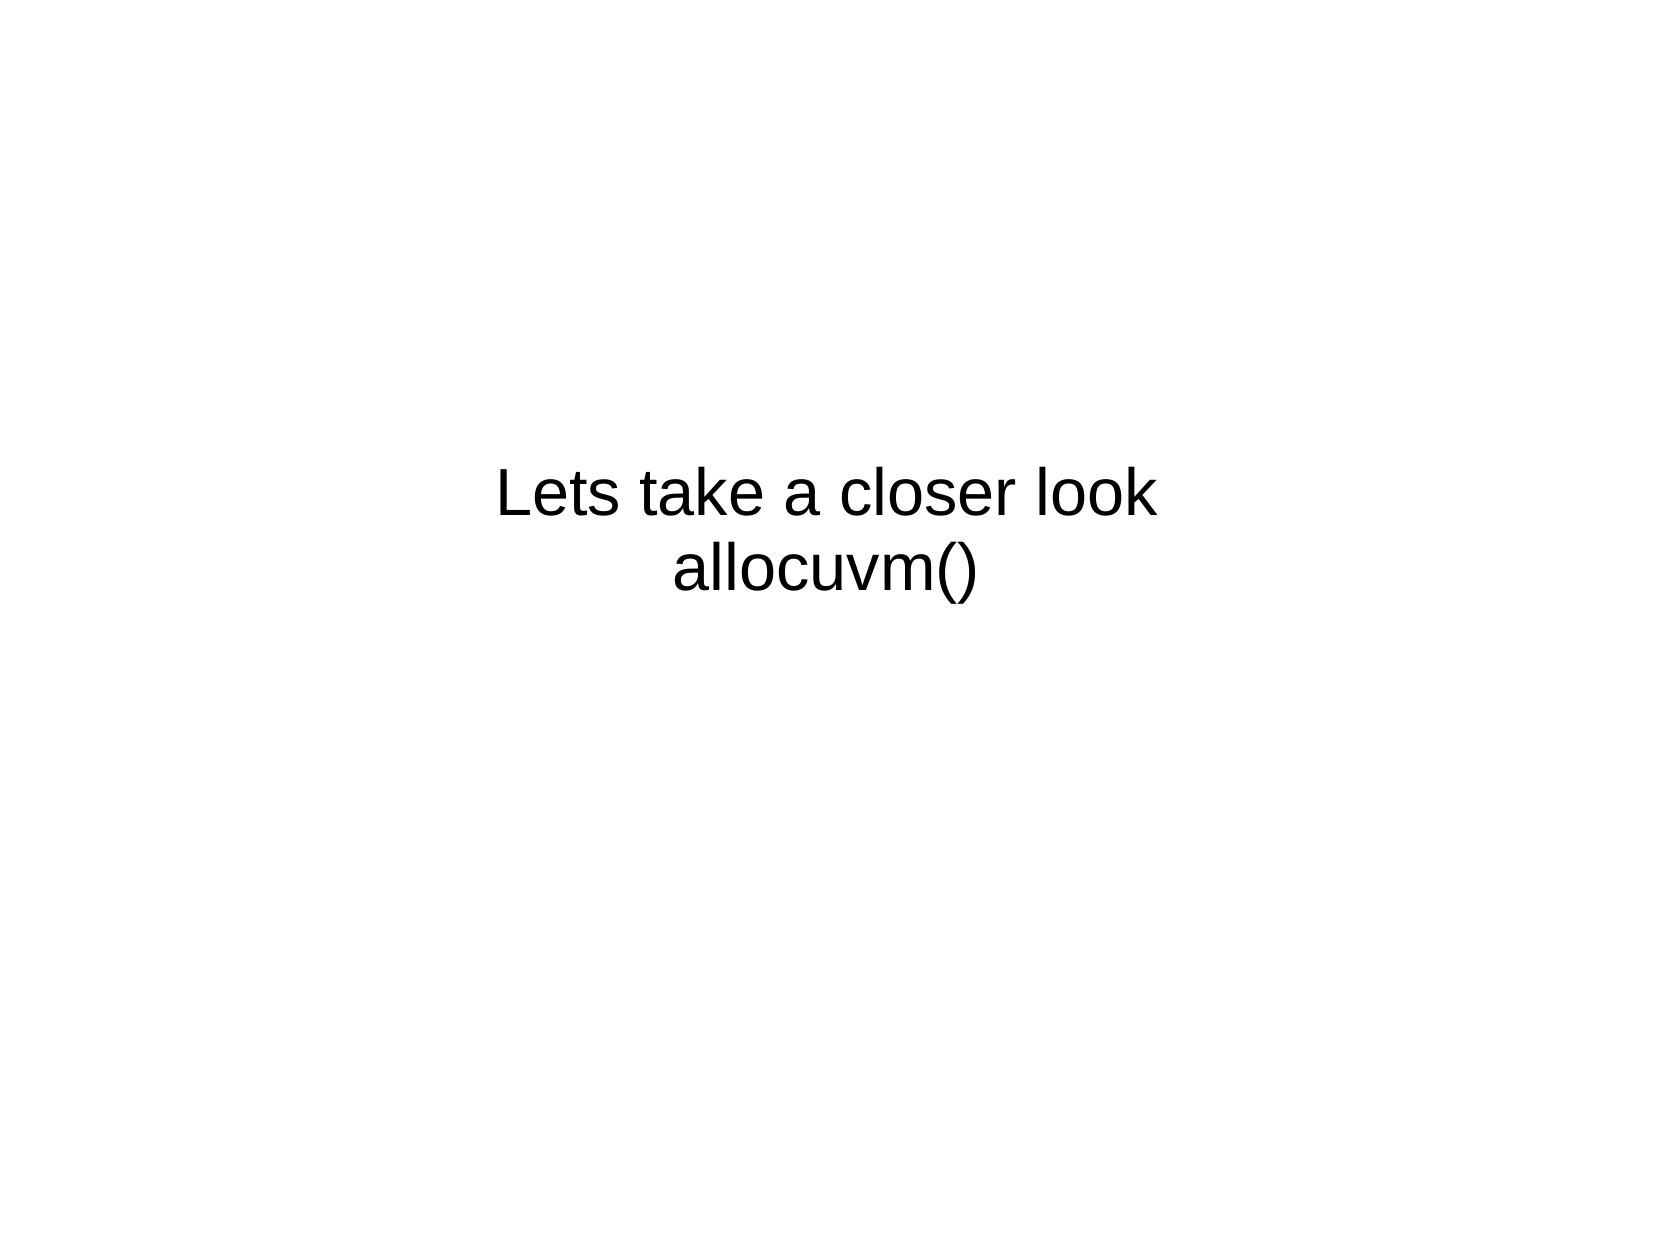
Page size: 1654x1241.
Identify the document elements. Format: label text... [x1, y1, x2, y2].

subtitle Lets take a closer look allocuvm() [82, 49, 1571, 1010]
